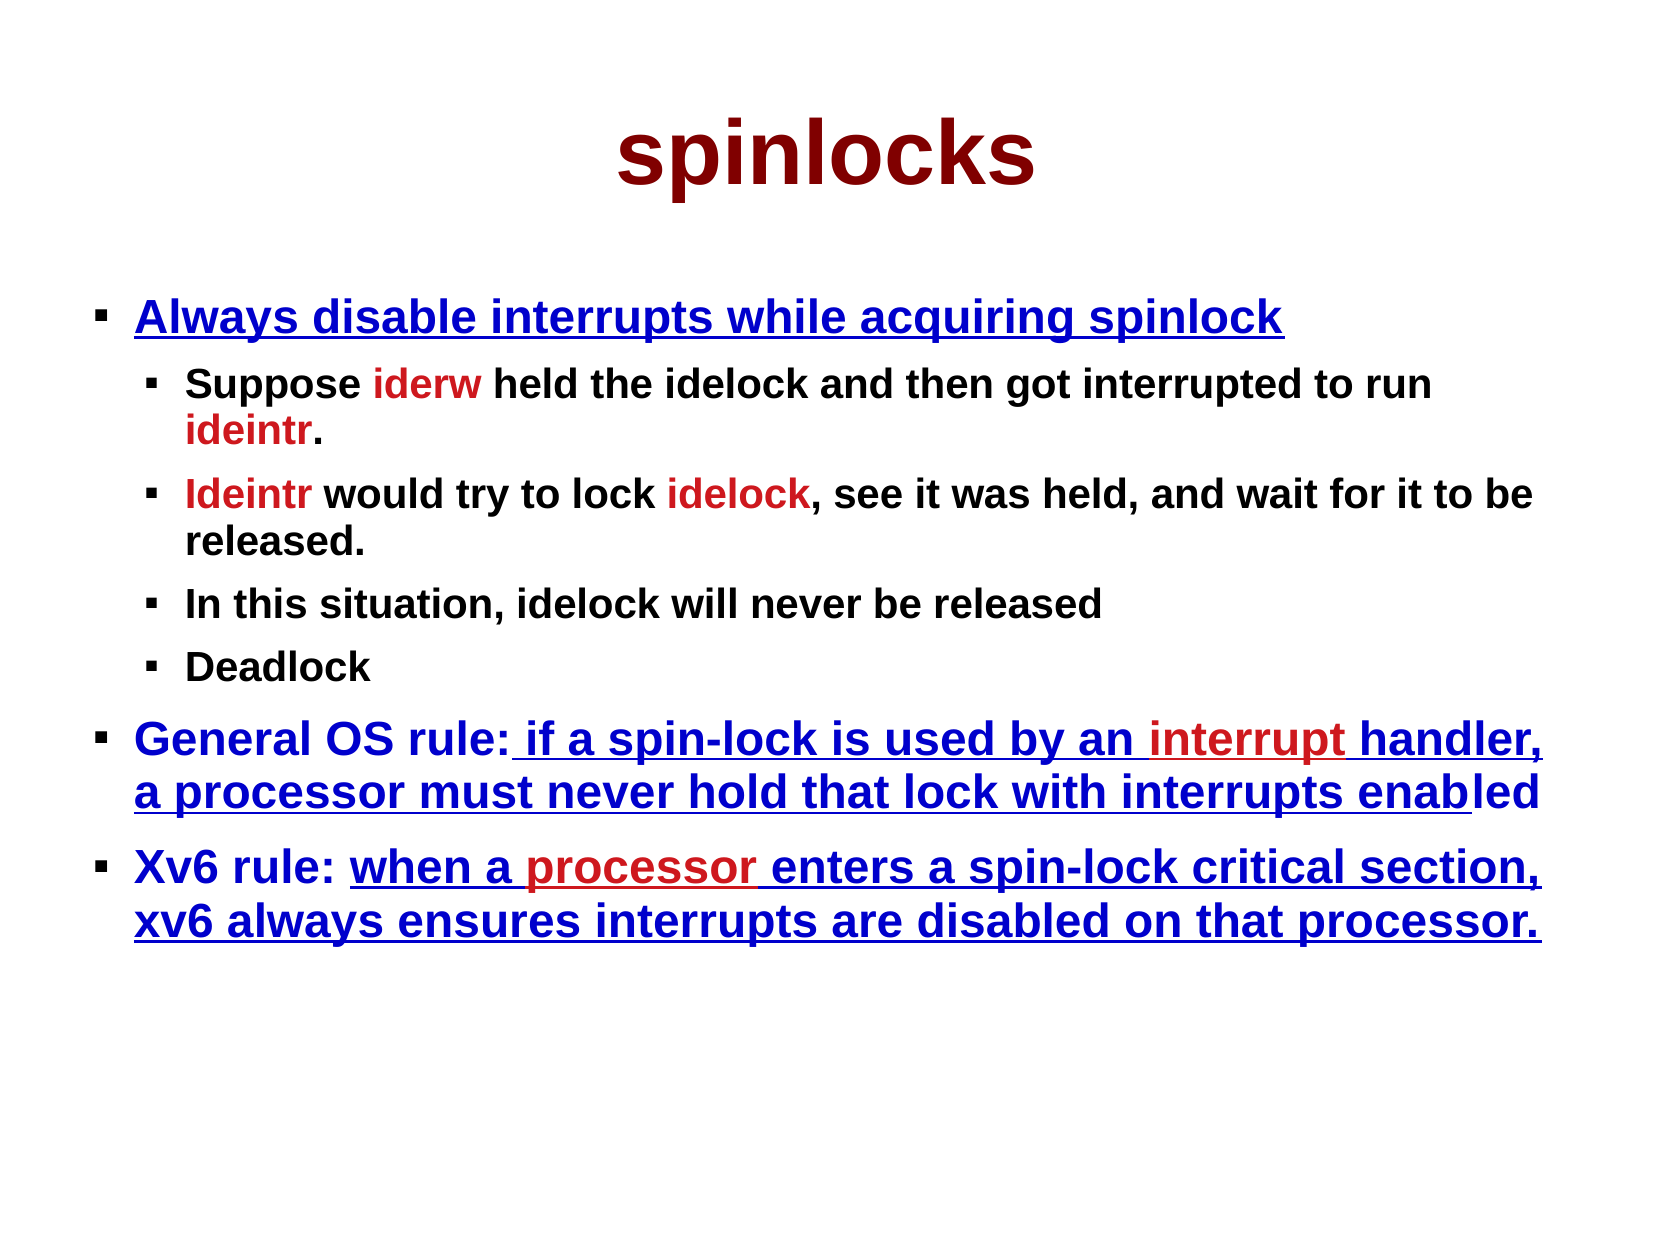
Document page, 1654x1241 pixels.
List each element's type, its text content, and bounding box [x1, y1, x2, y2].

title spinlocks [82, 49, 1571, 257]
list Always disable interrupts while acquiring spinlock Suppose iderw held the idelock and then got interrupted to run ideintr. Ideintr would try to lock idelock, see it was held, and wait for it to be released. In this situation, idelock will never be released Deadlock General OS rule: if a spin-lock is used by an interrupt handler, a processor must never hold that lock with interrupts enabled Xv6 rule: when a processor enters a spin-lock critical section, xv6 always ensures interrupts are disabled on that processor. [82, 290, 1571, 1010]
